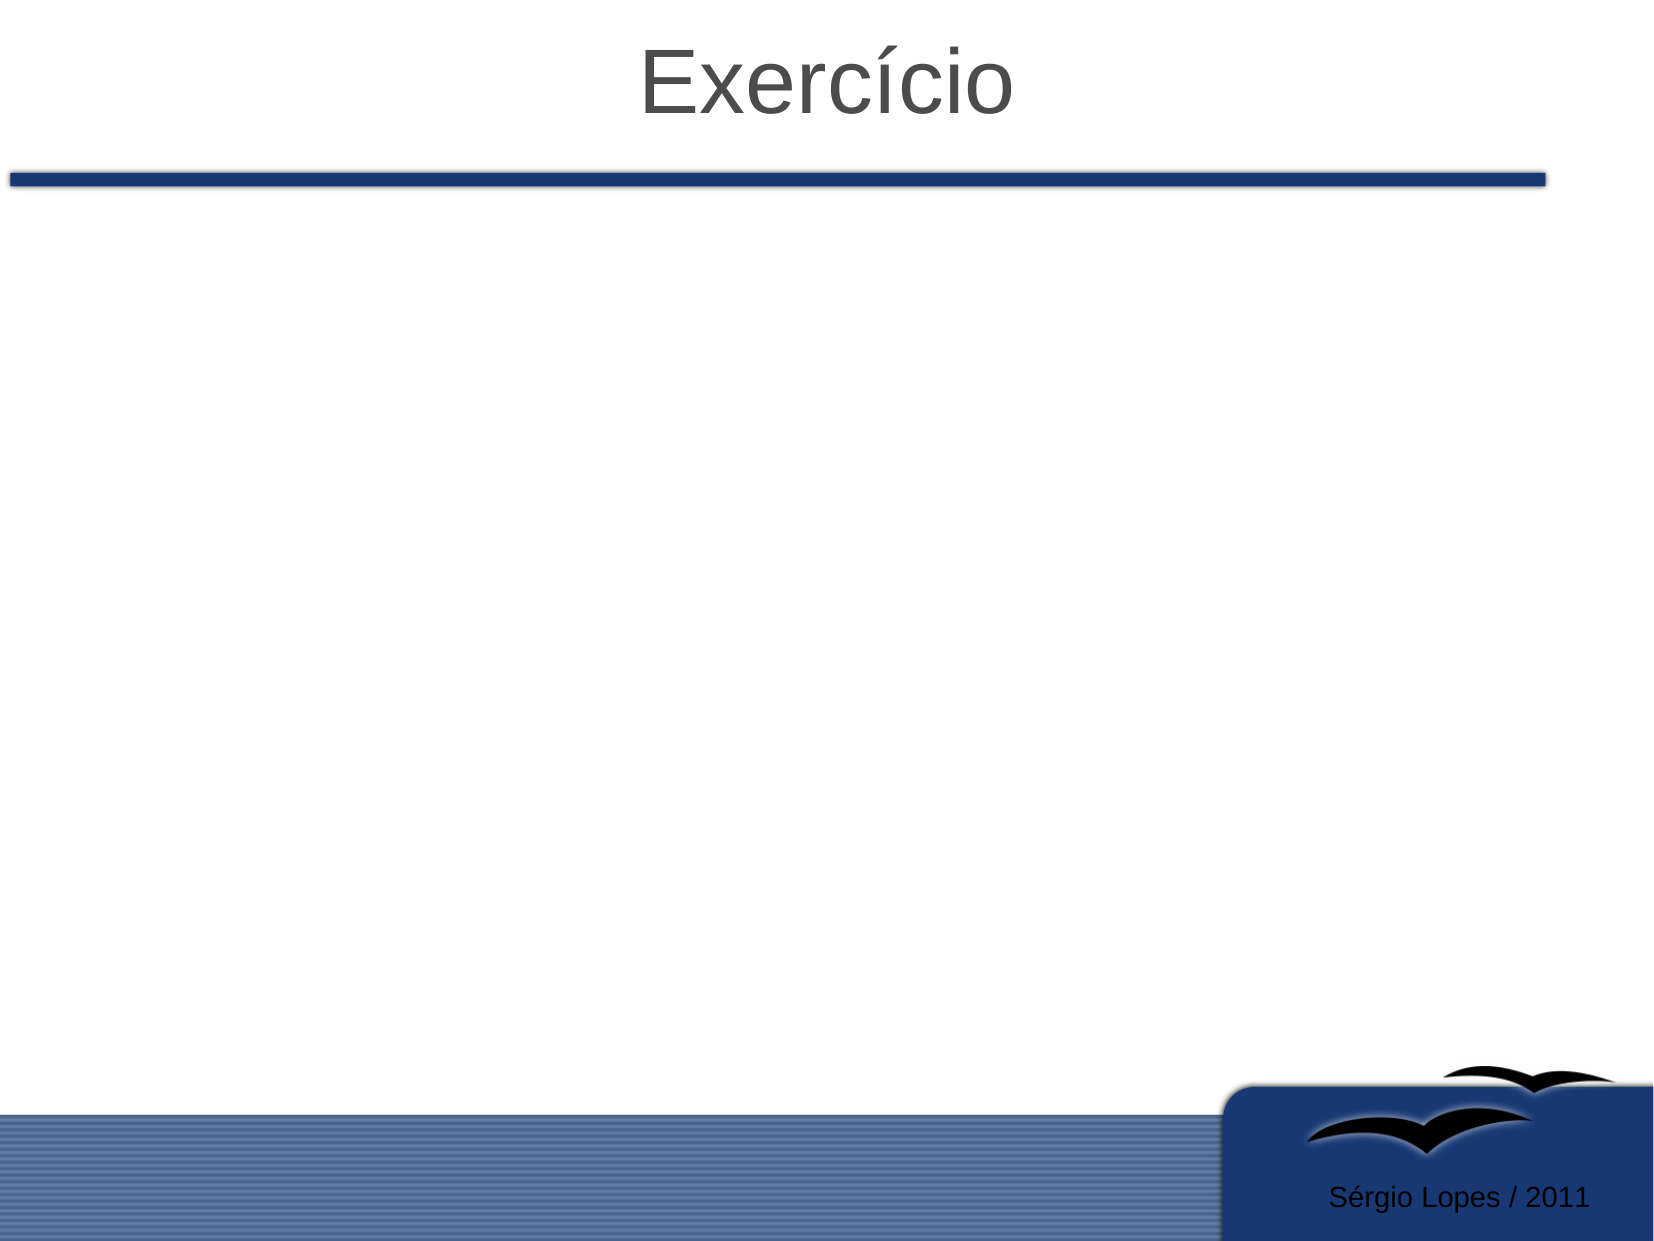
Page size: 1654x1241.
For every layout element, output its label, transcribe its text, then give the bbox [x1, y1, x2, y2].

text_box Sérgio Lopes / 2011 [1328, 1181, 1588, 1214]
picture [0, 0, 1654, 1241]
title Exercício [121, 0, 1534, 164]
